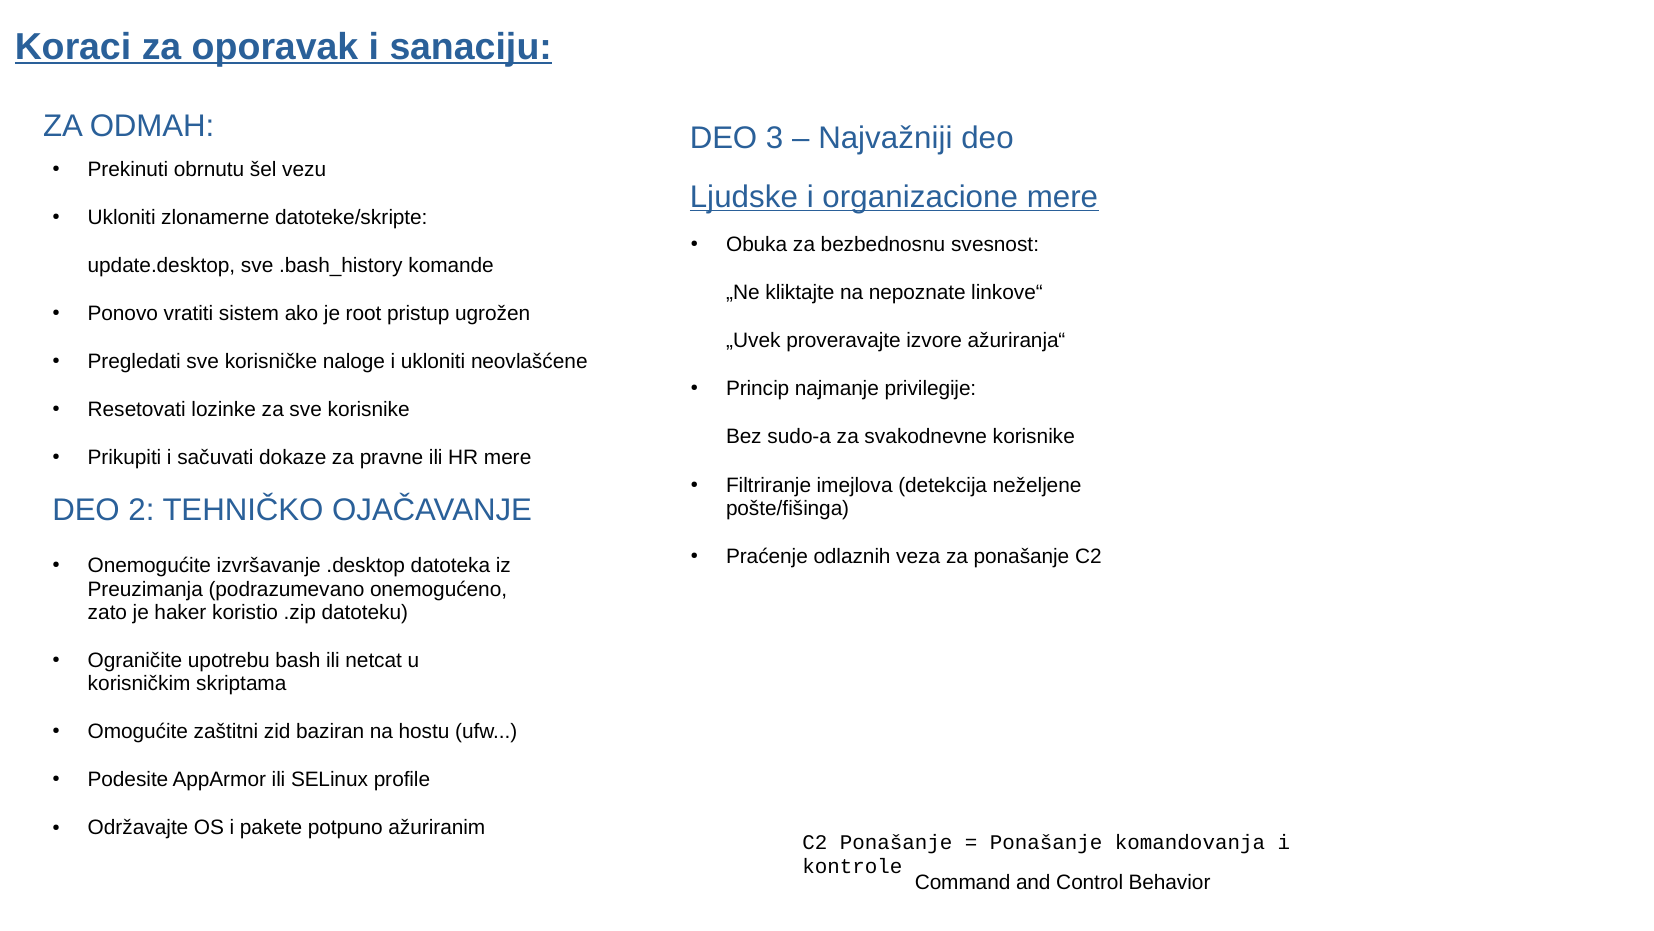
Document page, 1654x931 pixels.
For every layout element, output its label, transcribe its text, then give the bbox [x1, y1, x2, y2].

text_box DEO 2: TEHNIČKO OJAČAVANJE [37, 485, 563, 570]
text_box Obuka za bezbednosnu svesnost: „Ne kliktajte na nepoznate linkove“ „Uvek proveravajte izvore ažuriranja“ Princip najmanje privilegije: Bez sudo-a za svakodnevne korisnike Filtriranje imejlova (detekcija neželjene pošte/fišinga) Praćenje odlaznih veza za ponašanje C2 [675, 225, 1163, 601]
text_box Koraci za oporavak i sanaciju: [0, 18, 863, 113]
text_box Command and Control Behavior [900, 863, 1226, 902]
text_box Prekinuti obrnutu šel vezu Ukloniti zlonamerne datoteke/skripte: update.desktop, sve .bash_history komande Ponovo vratiti sistem ako je root pristup ugrožen Pregledati sve korisničke naloge i ukloniti neovlašćene Resetovati lozinke za sve korisnike Prikupiti i sačuvati dokaze za pravne ili HR mere [37, 150, 638, 525]
text_box C2 Ponašanje = Ponašanje komandovanja i kontrole [787, 825, 1415, 864]
text_box DEO 3 – Najvažniji deo Ljudske i organizacione mere [675, 112, 1351, 222]
text_box ZA ODMAH: [28, 100, 376, 151]
text_box Onemogućite izvršavanje .desktop datoteka iz Preuzimanja (podrazumevano onemogućeno, zato je haker koristio .zip datoteku) Ograničite upotrebu bash ili netcat u korisničkim skriptama Omogućite zaštitni zid baziran na hostu (ufw...) Podesite AppArmor ili SELinux profile Održavajte OS i pakete potpuno ažuriranim [37, 546, 537, 826]
